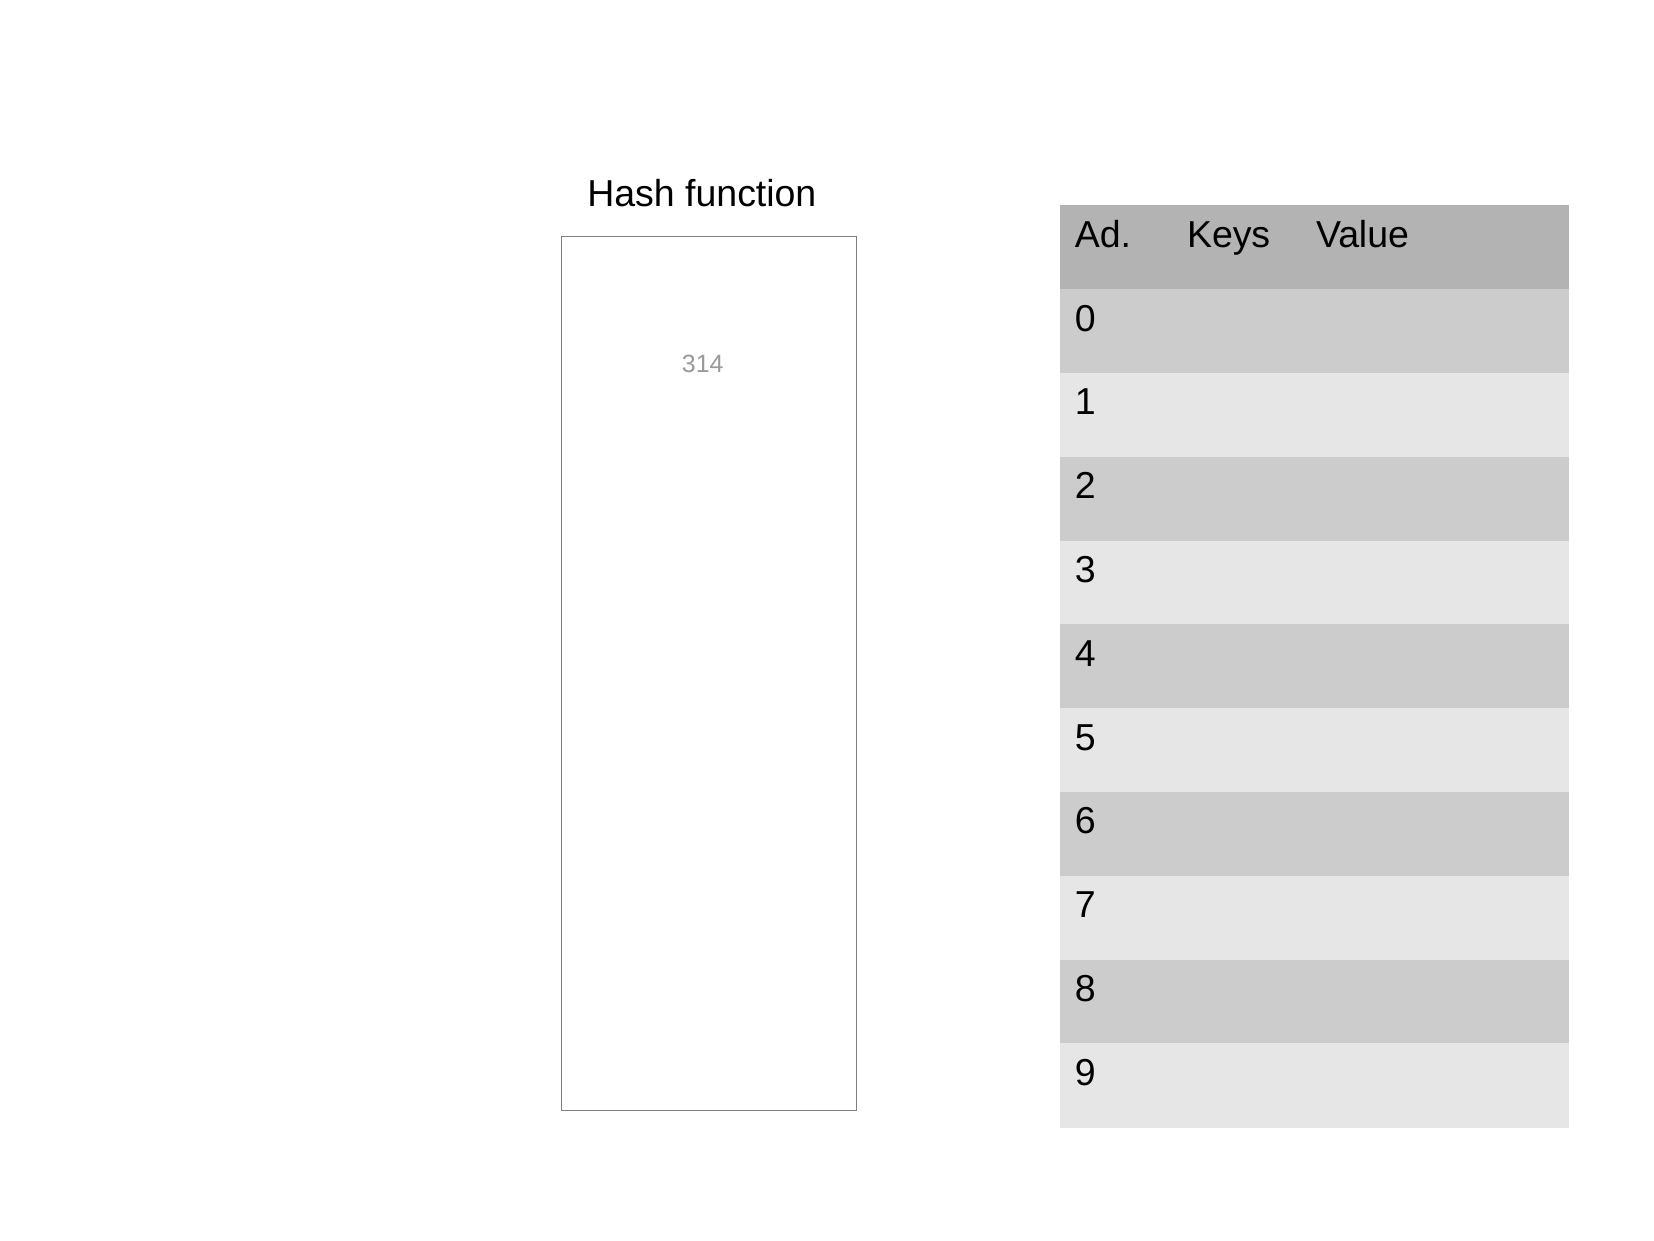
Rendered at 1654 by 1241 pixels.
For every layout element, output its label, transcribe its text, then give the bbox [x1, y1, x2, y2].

text_box [561, 236, 857, 1111]
table_cell [1301, 876, 1569, 960]
table_cell [1172, 1043, 1301, 1128]
table_header Ad. [1060, 205, 1172, 289]
table_cell [1301, 624, 1569, 708]
table_cell 1 [1060, 373, 1172, 457]
table_cell [1172, 457, 1301, 541]
table_cell [1172, 960, 1301, 1043]
table_cell 8 [1060, 960, 1172, 1043]
table_cell [1172, 624, 1301, 708]
table_header Value [1301, 205, 1569, 289]
table_cell [1172, 373, 1301, 457]
table_cell 6 [1060, 792, 1172, 876]
table_cell [1301, 1043, 1569, 1128]
table_cell [1301, 792, 1569, 876]
table_cell [1301, 541, 1569, 624]
table_cell [1172, 541, 1301, 624]
table_cell [1301, 457, 1569, 541]
text_box Hash function [572, 165, 845, 223]
table_cell 0 [1060, 289, 1172, 373]
table_cell 2 [1060, 457, 1172, 541]
table_cell 3 [1060, 541, 1172, 624]
text_box 314 [667, 342, 756, 386]
table_cell [1172, 876, 1301, 960]
table_cell [1301, 373, 1569, 457]
table_cell [1301, 708, 1569, 792]
table_cell 5 [1060, 708, 1172, 792]
table_cell [1172, 792, 1301, 876]
table_header Keys [1172, 205, 1301, 289]
table_cell [1172, 708, 1301, 792]
table_cell 4 [1060, 624, 1172, 708]
table_cell [1172, 289, 1301, 373]
table_cell 7 [1060, 876, 1172, 960]
table_cell 9 [1060, 1043, 1172, 1128]
table_cell [1301, 960, 1569, 1043]
table_cell [1301, 289, 1569, 373]
